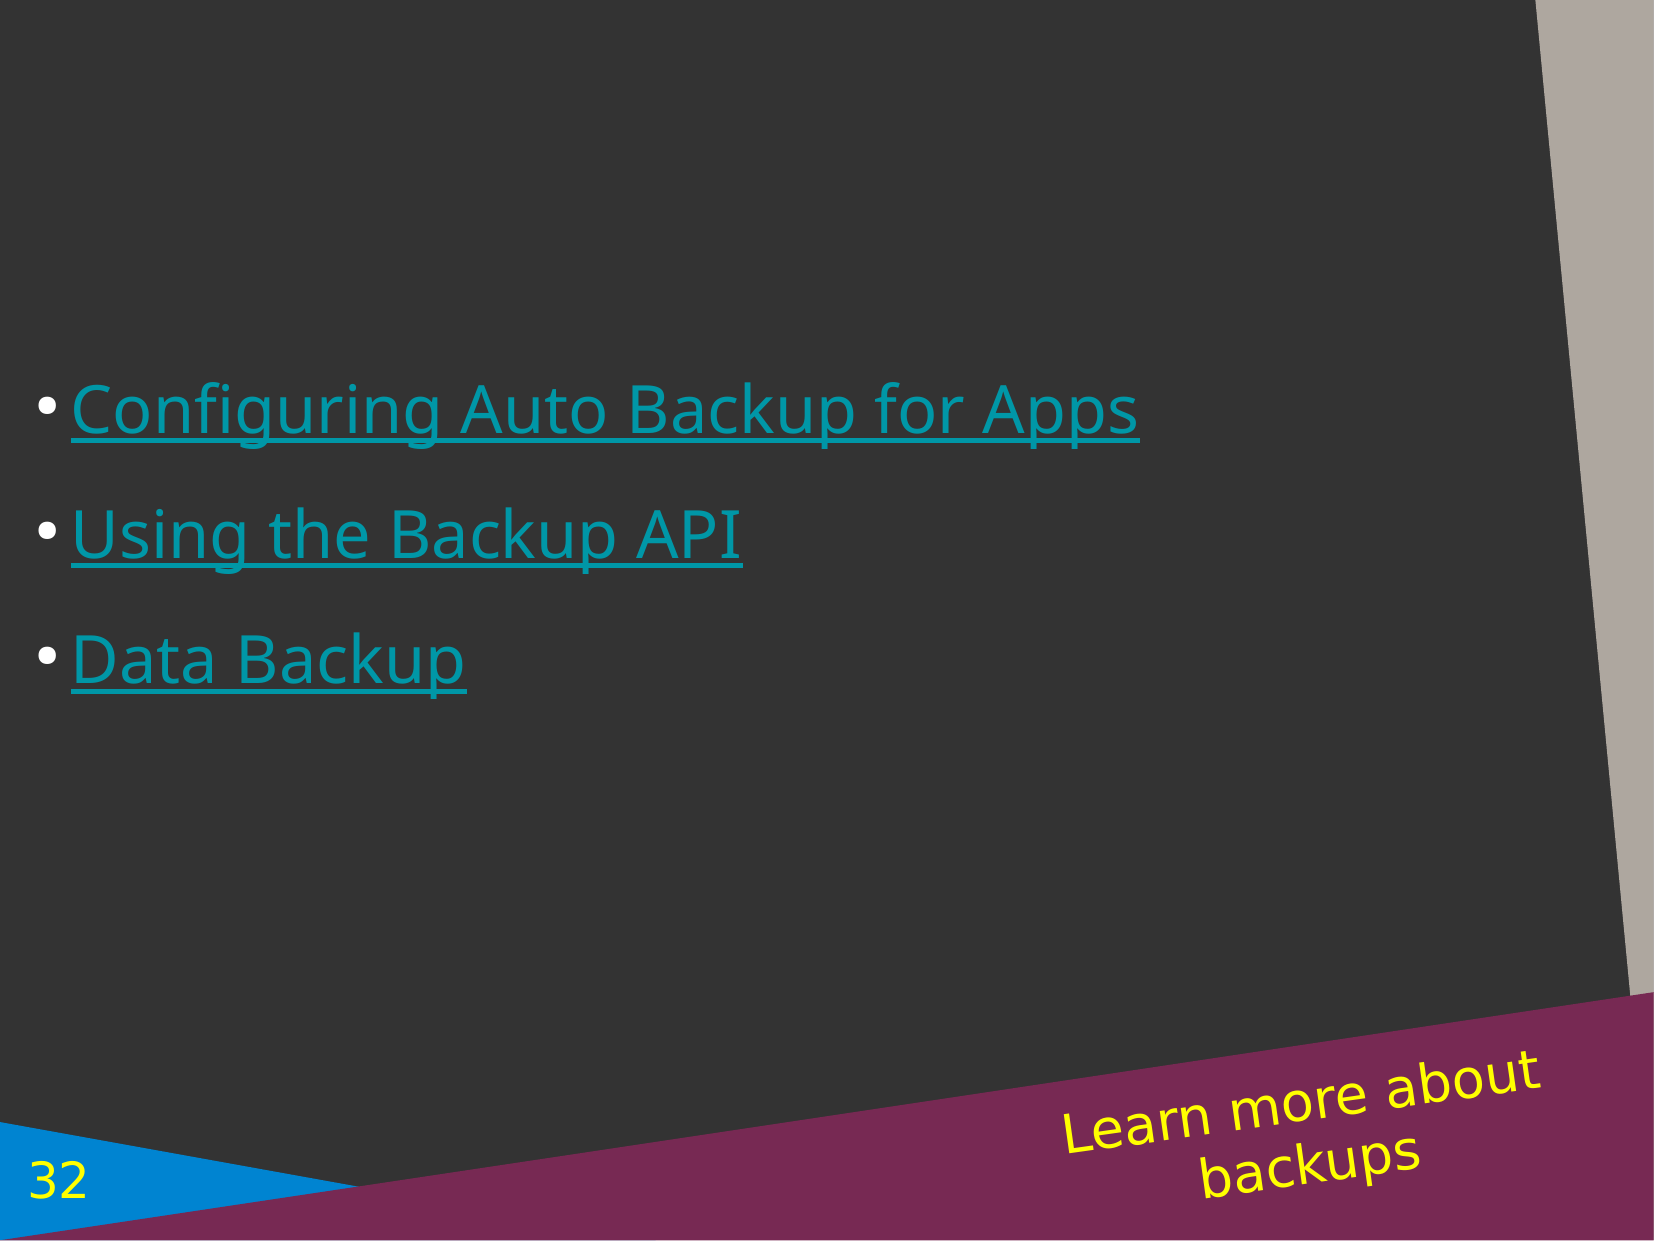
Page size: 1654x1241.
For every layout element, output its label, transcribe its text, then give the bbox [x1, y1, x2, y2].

list Configuring Auto Backup for Apps Using the Backup API Data Backup [35, 59, 1524, 993]
title Learn more about backups [956, 995, 1654, 1241]
